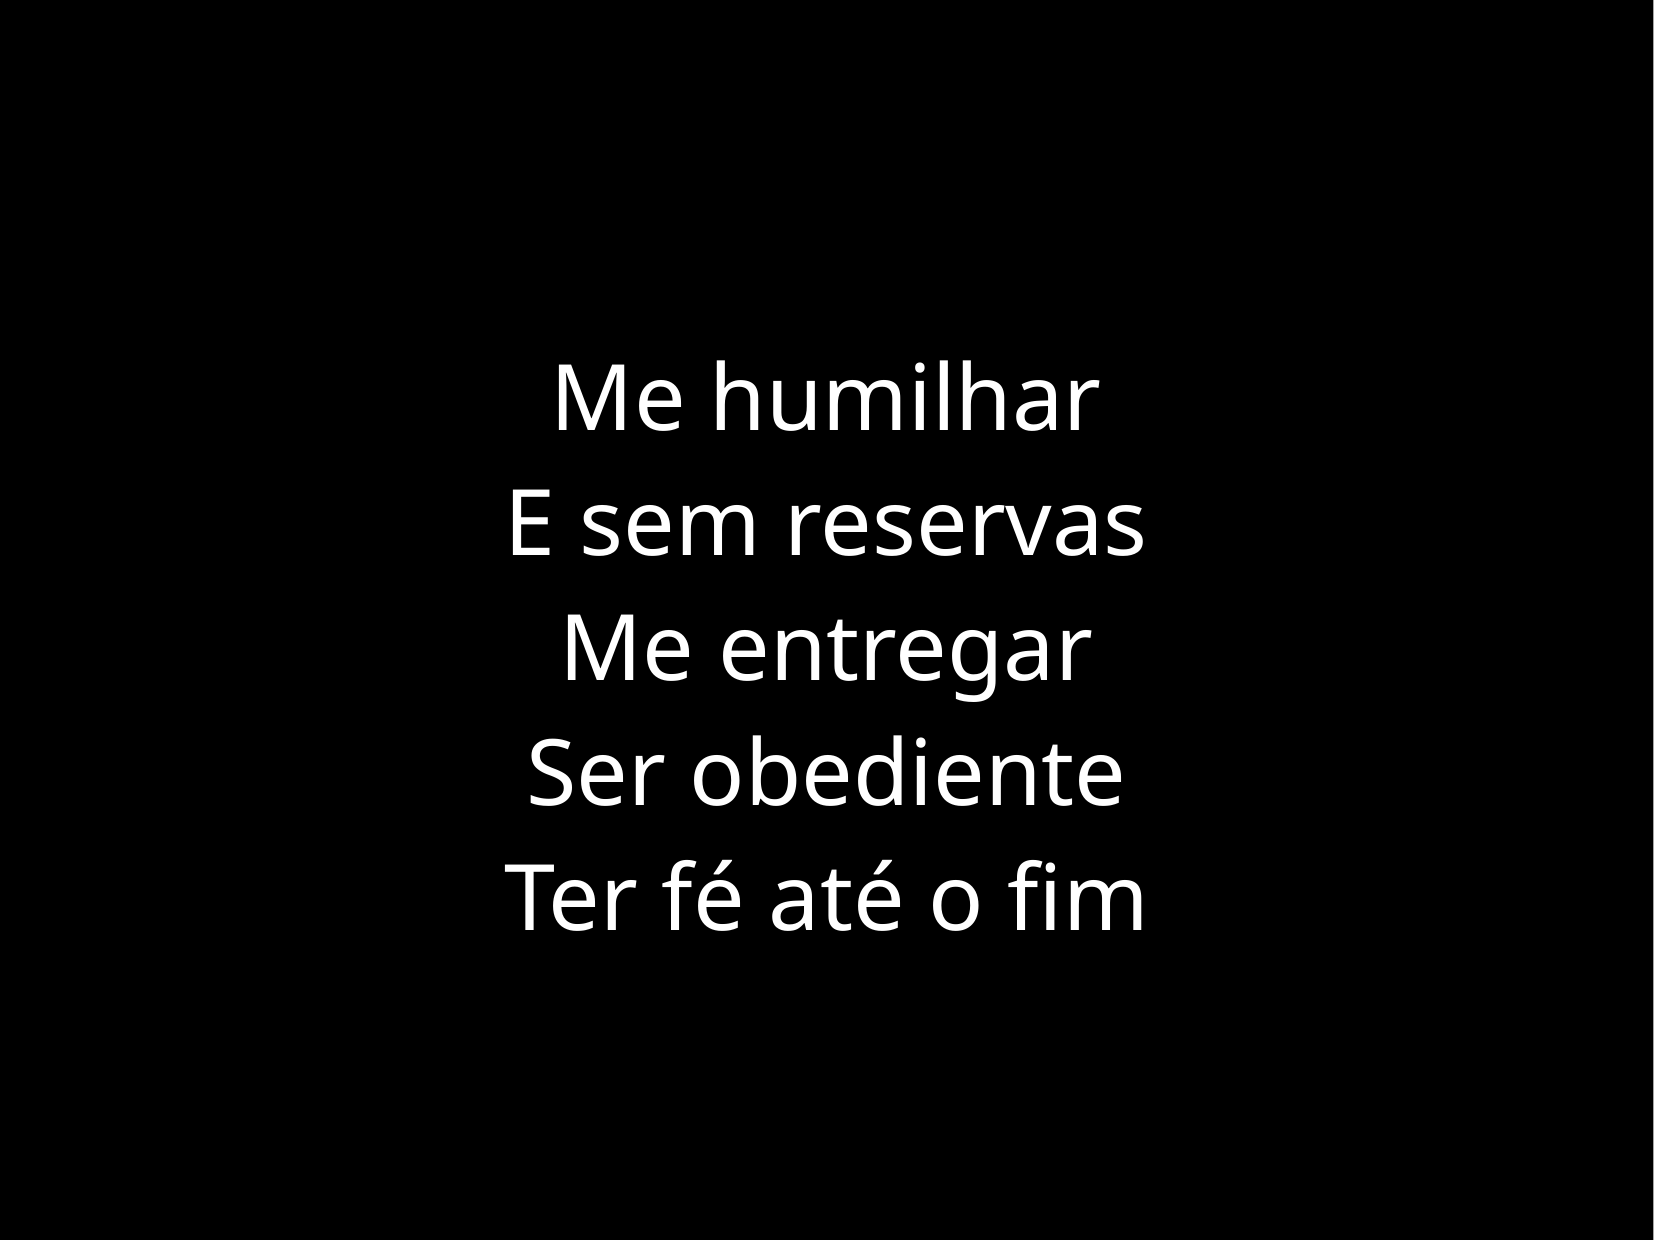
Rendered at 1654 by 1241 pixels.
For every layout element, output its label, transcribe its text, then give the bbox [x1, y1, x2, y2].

title Me humilhar E sem reservas Me entregar Ser obediente Ter fé até o fim [82, 49, 1571, 1241]
